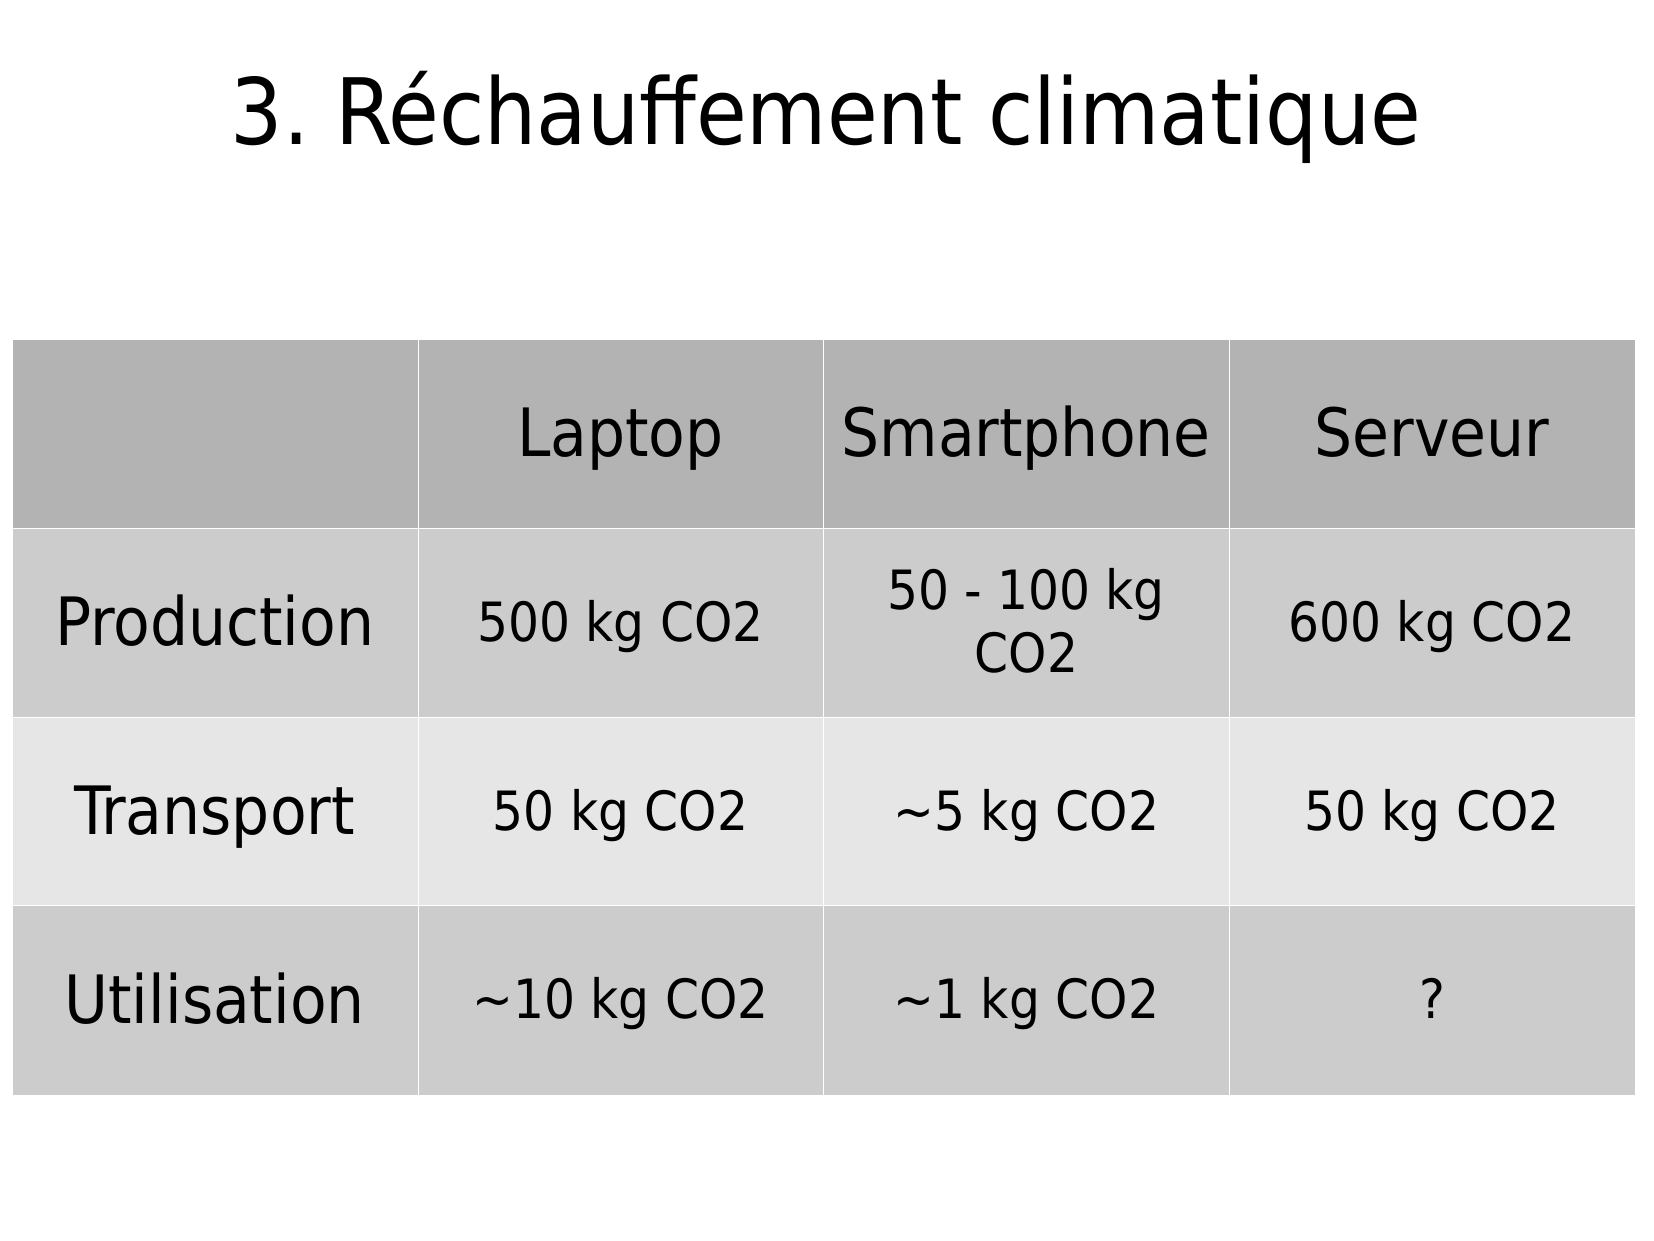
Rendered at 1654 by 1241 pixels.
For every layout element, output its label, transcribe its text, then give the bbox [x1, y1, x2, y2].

table_cell ? [1230, 906, 1635, 1095]
table_cell Utilisation [13, 906, 418, 1095]
table_cell 50 kg CO2 [419, 718, 823, 905]
table_cell 50 - 100 kg CO2 [824, 529, 1229, 717]
table_header Serveur [1230, 340, 1635, 528]
table_header Laptop [419, 340, 823, 528]
table_header Smartphone [824, 340, 1229, 528]
table_cell Production [13, 529, 418, 717]
table_cell 500 kg CO2 [419, 529, 823, 717]
table_cell Transport [13, 718, 418, 905]
table_cell ~1 kg CO2 [824, 906, 1229, 1095]
table_cell ~10 kg CO2 [419, 906, 823, 1095]
table_cell 50 kg CO2 [1230, 718, 1635, 905]
table_cell 600 kg CO2 [1230, 529, 1635, 717]
title 3. Réchauffement climatique [41, 12, 1613, 214]
table_cell ~5 kg CO2 [824, 718, 1229, 905]
table_header [13, 340, 418, 528]
